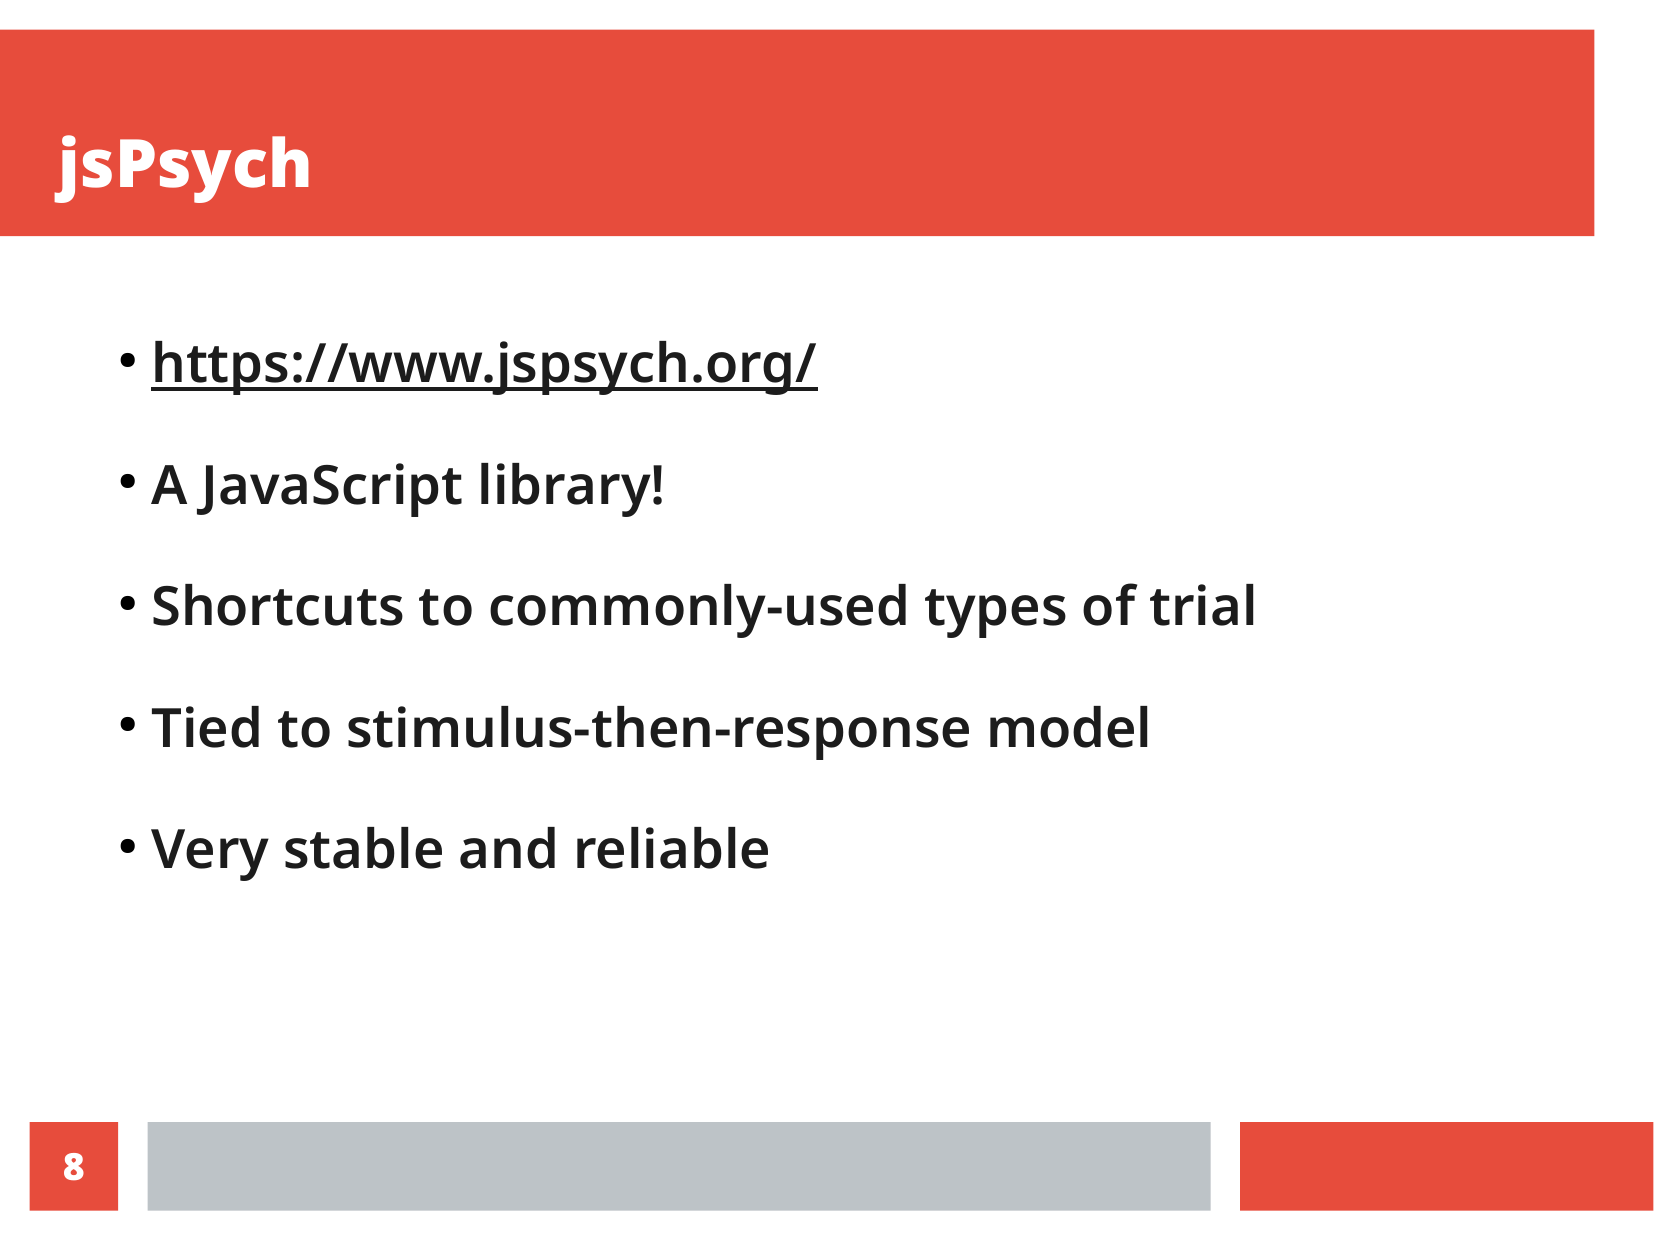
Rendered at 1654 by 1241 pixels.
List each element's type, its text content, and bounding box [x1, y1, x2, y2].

list https://www.jspsych.org/ A JavaScript library! Shortcuts to commonly-used types of trial Tied to stimulus-then-response model Very stable and reliable [59, 324, 1565, 1093]
title jsPsych [59, 59, 1595, 207]
